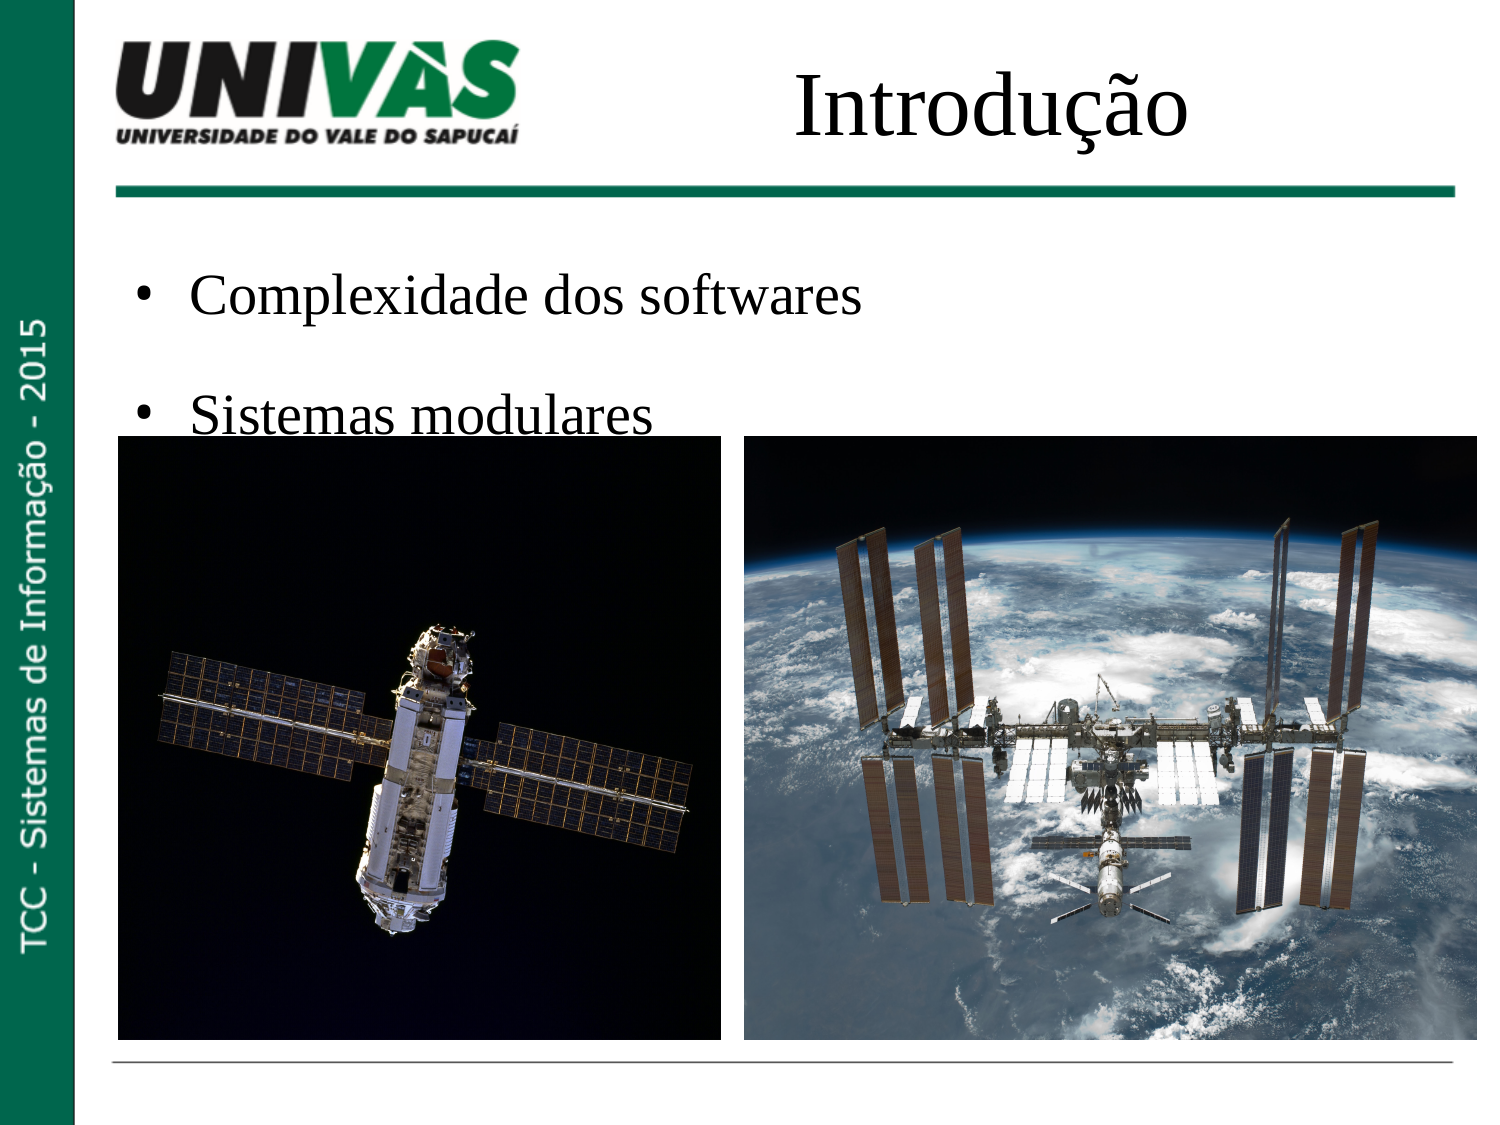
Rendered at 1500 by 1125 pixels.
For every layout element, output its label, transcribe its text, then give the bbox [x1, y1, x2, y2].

text_box Complexidade dos softwares Sistemas modulares [118, 214, 1453, 438]
title Introdução [531, 23, 1454, 174]
picture [0, 0, 1500, 1125]
